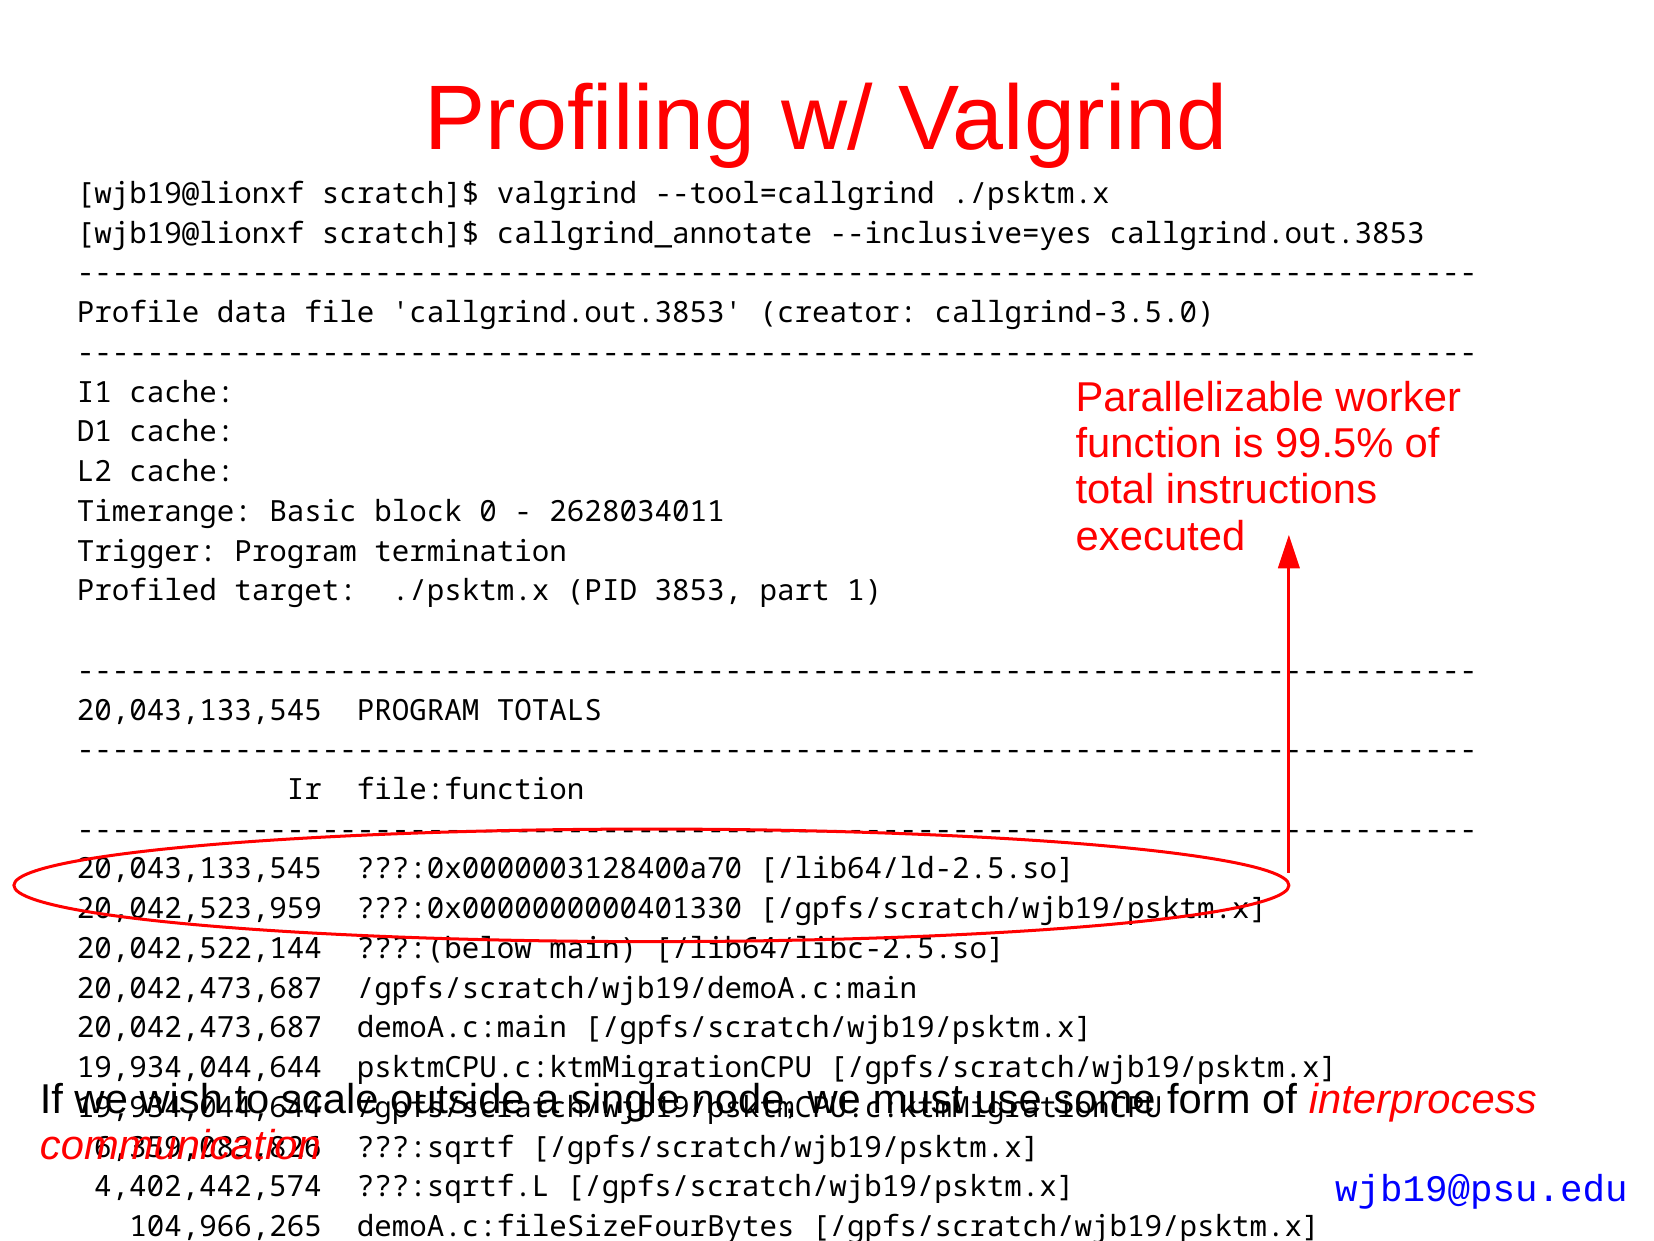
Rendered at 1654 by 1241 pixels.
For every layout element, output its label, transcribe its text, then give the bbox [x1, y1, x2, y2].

subtitle [wjb19@lionxf scratch]$ valgrind --tool=callgrind ./psktm.x [wjb19@lionxf scratch]$ callgrind_annotate --inclusive=yes callgrind.out.3853 -------------------------------------------------------------------------------- Profile data file 'callgrind.out.3853' (creator: callgrind-3.5.0) -------------------------------------------------------------------------------- I1 cache: D1 cache: L2 cache: Timerange: Basic block 0 - 2628034011 Trigger: Program termination Profiled target: ./psktm.x (PID 3853, part 1) -------------------------------------------------------------------------------- 20,043,133,545 PROGRAM TOTALS -------------------------------------------------------------------------------- Ir file:function -------------------------------------------------------------------------------- 20,043,133,545 ???:0x0000003128400a70 [/lib64/ld-2.5.so] 20,042,523,959 ???:0x0000000000401330 [/gpfs/scratch/wjb19/psktm.x] 20,042,522,144 ???:(below main) [/lib64/libc-2.5.so] 20,042,473,687 /gpfs/scratch/wjb19/demoA.c:main 20,042,473,687 demoA.c:main [/gpfs/scratch/wjb19/psktm.x] 19,934,044,644 psktmCPU.c:ktmMigrationCPU [/gpfs/scratch/wjb19/psktm.x] 19,934,044,644 /gpfs/scratch/wjb19/psktmCPU.c:ktmMigrationCPU 6,359,083,826 ???:sqrtf [/gpfs/scratch/wjb19/psktm.x] 4,402,442,574 ???:sqrtf.L [/gpfs/scratch/wjb19/psktm.x] 104,966,265 demoA.c:fileSizeFourBytes [/gpfs/scratch/wjb19/psktm.x] [76, 172, 1565, 1068]
text_box If we wish to scale outside a single node, we must use some form of interprocess communication [25, 1068, 1576, 1176]
title Profiling w/ Valgrind [82, 13, 1571, 222]
text_box Parallelizable worker function is 99.5% of total instructions executed [1060, 365, 1544, 567]
text_box wjb19@psu.edu [1320, 1162, 1643, 1220]
subtitle [wjb19@lionxf scratch]$ valgrind --tool=callgrind ./psktm.x [wjb19@lionxf scratch]$ callgrind_annotate --inclusive=yes callgrind.out.3853 -------------------------------------------------------------------------------- Profile data file 'callgrind.out.3853' (creator: callgrind-3.5.0) -------------------------------------------------------------------------------- I1 cache: D1 cache: L2 cache: Timerange: Basic block 0 - 2628034011 Trigger: Program termination Profiled target: ./psktm.x (PID 3853, part 1) -------------------------------------------------------------------------------- 20,043,133,545 PROGRAM TOTALS -------------------------------------------------------------------------------- Ir file:function -------------------------------------------------------------------------------- 20,043,133,545 ???:0x0000003128400a70 [/lib64/ld-2.5.so] 20,042,523,959 ???:0x0000000000401330 [/gpfs/scratch/wjb19/psktm.x] 20,042,522,144 ???:(below main) [/lib64/libc-2.5.so] 20,042,473,687 /gpfs/scratch/wjb19/demoA.c:main 20,042,473,687 demoA.c:main [/gpfs/scratch/wjb19/psktm.x] 19,934,044,644 psktmCPU.c:ktmMigrationCPU [/gpfs/scratch/wjb19/psktm.x] 19,934,044,644 /gpfs/scratch/wjb19/psktmCPU.c:ktmMigrationCPU 6,359,083,826 ???:sqrtf [/gpfs/scratch/wjb19/psktm.x] 4,402,442,574 ???:sqrtf.L [/gpfs/scratch/wjb19/psktm.x] 104,966,265 demoA.c:fileSizeFourBytes [/gpfs/scratch/wjb19/psktm.x] [76, 831, 1287, 940]
